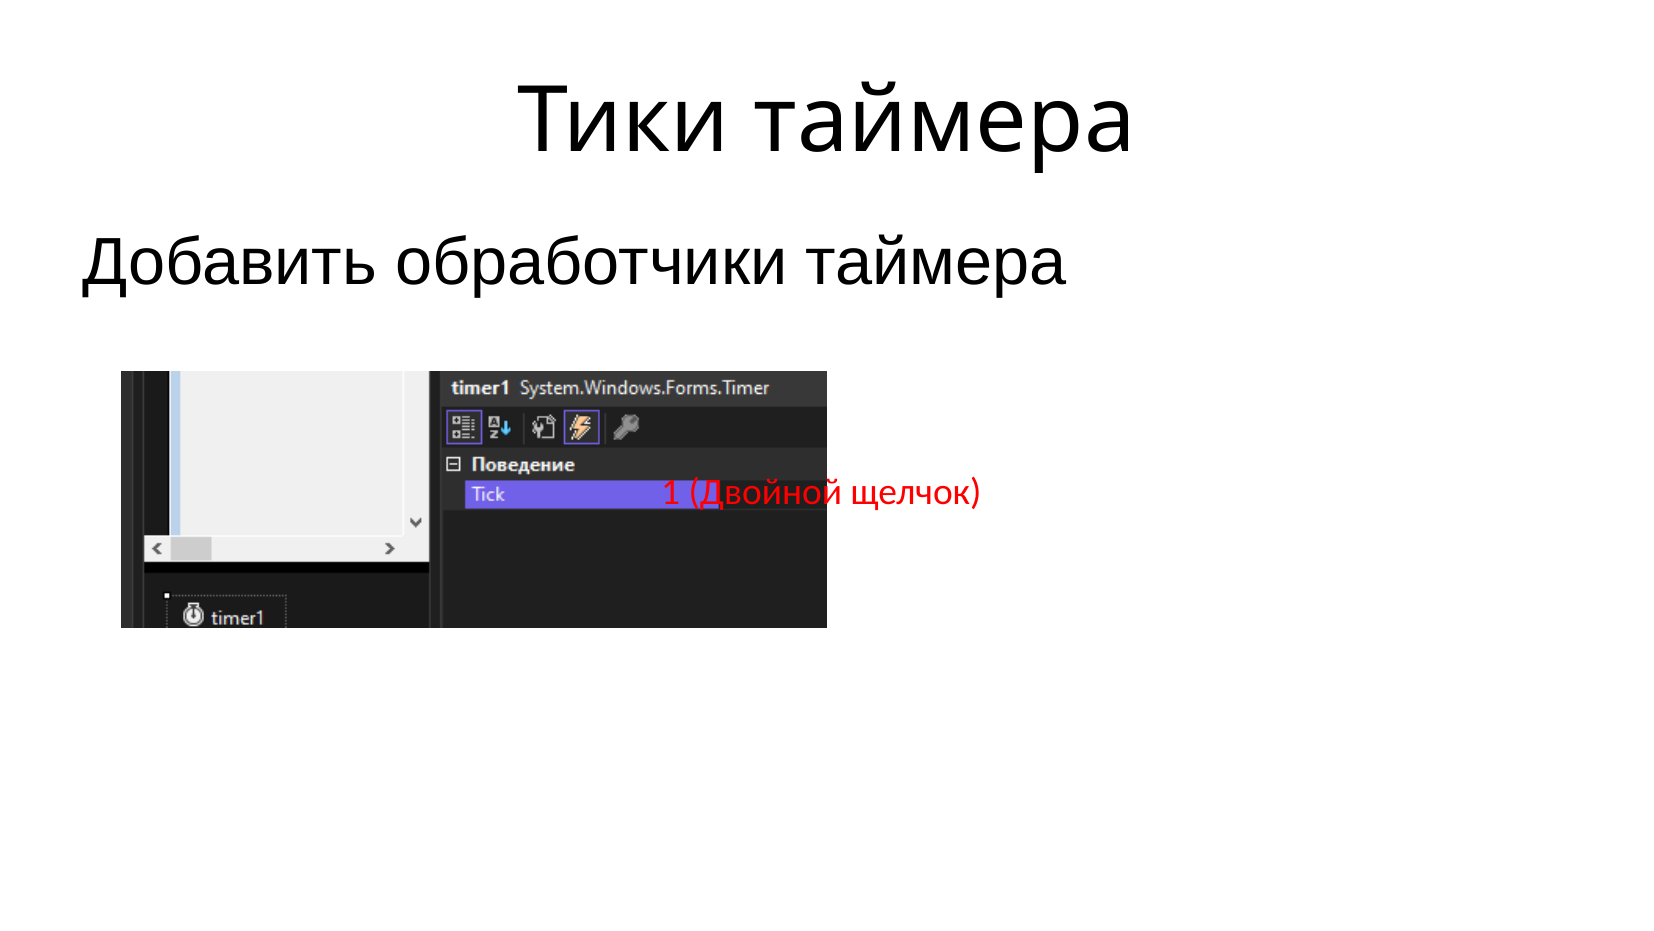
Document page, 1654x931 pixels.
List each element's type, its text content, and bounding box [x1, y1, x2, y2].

picture [121, 371, 827, 628]
text_box 1 (Двойной щелчок) [646, 460, 1002, 521]
title Тики таймера [82, 37, 1571, 193]
list Добавить обработчики таймера [82, 217, 1571, 758]
